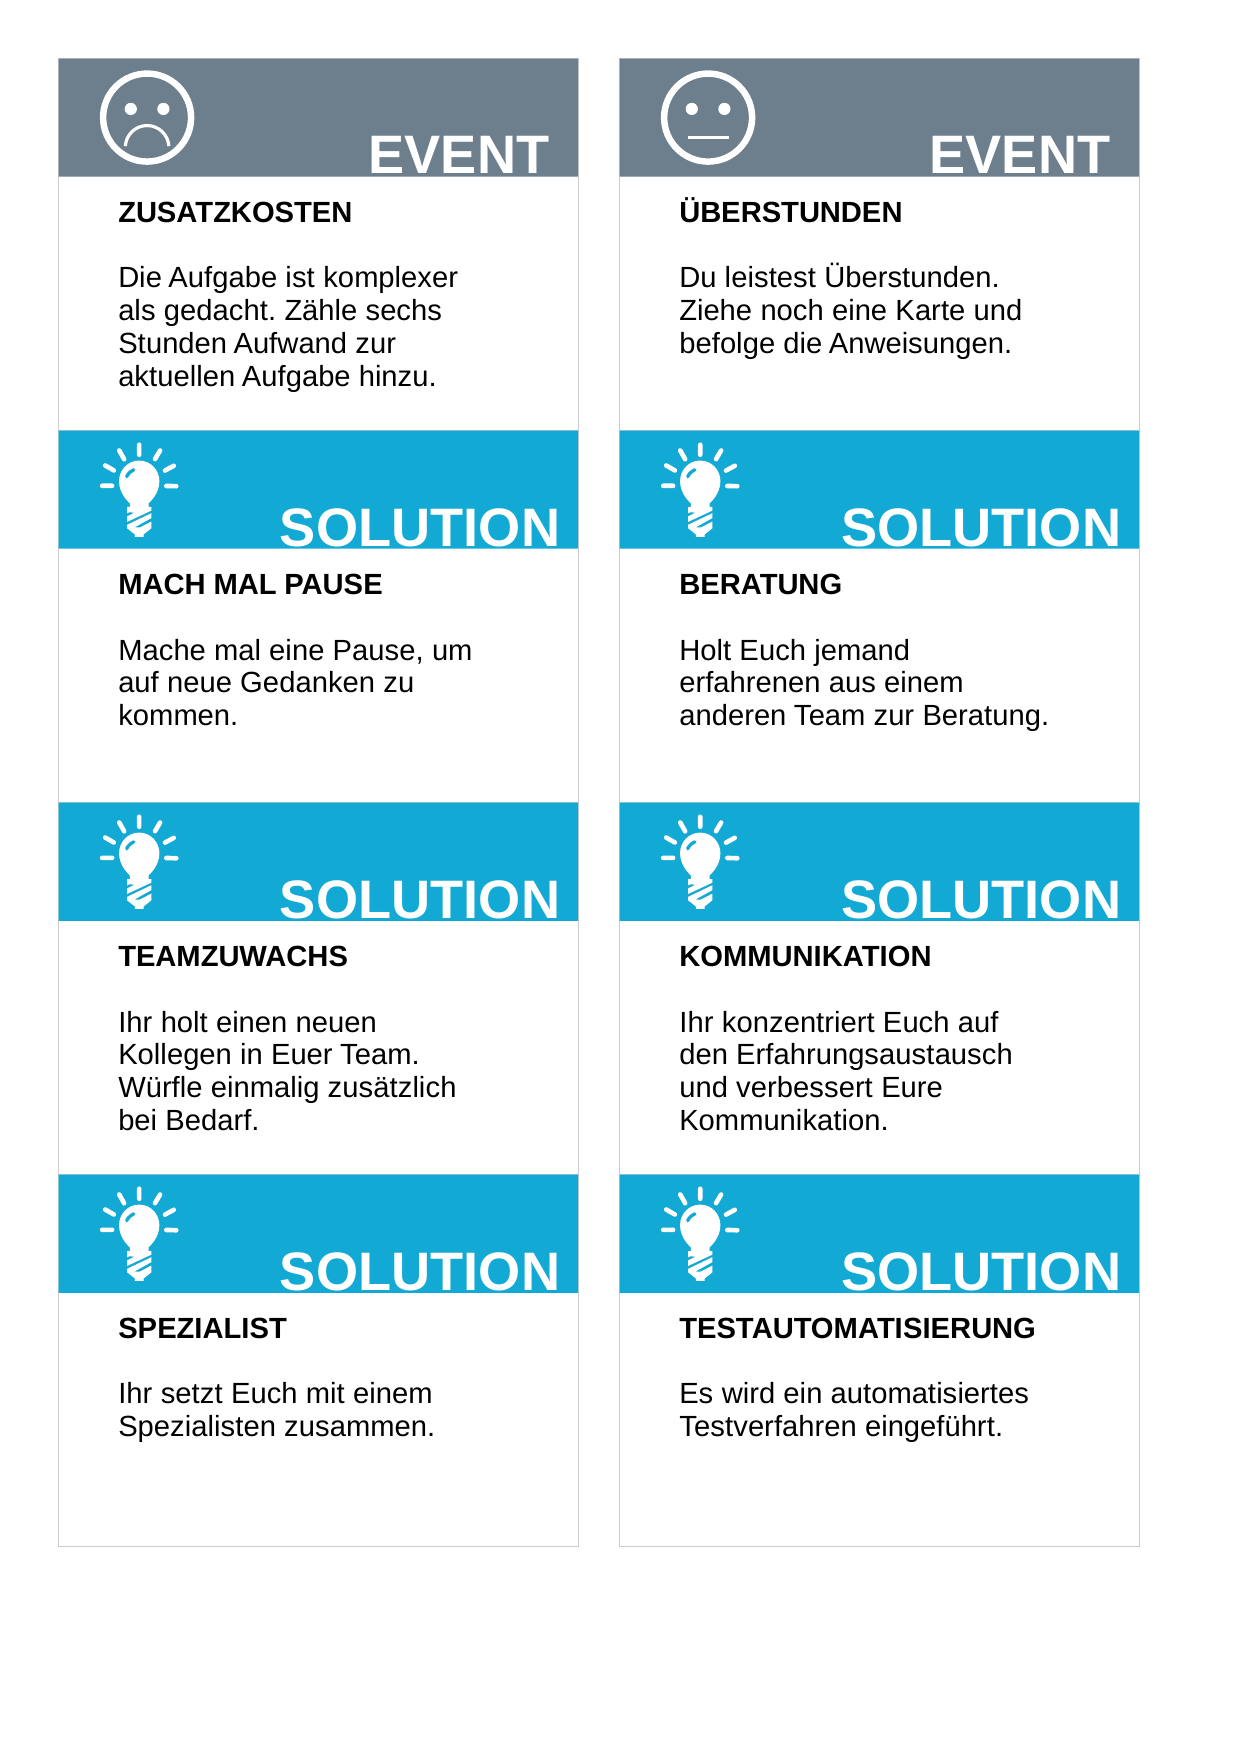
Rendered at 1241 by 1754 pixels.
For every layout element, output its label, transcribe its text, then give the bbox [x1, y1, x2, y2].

text_box EVENT [353, 117, 569, 195]
text_box [619, 58, 1140, 1547]
text_box TESTAUTOMATISIERUNG Es wird ein automatisiertes Testverfahren eingeführt. [664, 1304, 1070, 1467]
text_box [58, 58, 579, 1547]
text_box MACH MAL PAUSE Mache mal eine Pause, um auf neue Gedanken zu kommen. [103, 560, 509, 740]
text_box SOLUTION [265, 489, 579, 567]
text_box SOLUTION [265, 861, 579, 939]
text_box SOLUTION [826, 861, 1140, 939]
text_box ZUSATZKOSTEN Die Aufgabe ist komplexer als gedacht. Zähle sechs Stunden Aufwand zur aktuellen Aufgabe hinzu. [103, 188, 509, 401]
text_box ÜBERSTUNDEN Du leistest Überstunden. Ziehe noch eine Karte und befolge die Anweisungen. [664, 188, 1070, 368]
text_box BERATUNG Holt Euch jemand erfahrenen aus einem anderen Team zur Beratung. [664, 560, 1070, 740]
text_box TEAMZUWACHS Ihr holt einen neuen Kollegen in Euer Team. Würfle einmalig zusätzlich bei Bedarf. [103, 932, 509, 1145]
text_box EVENT [914, 117, 1130, 195]
text_box KOMMUNIKATION Ihr konzentriert Euch auf den Erfahrungsaustausch und verbessert Eure Kommunikation. [664, 932, 1070, 1145]
text_box SOLUTION [826, 1233, 1140, 1311]
text_box SOLUTION [265, 1233, 579, 1311]
text_box SPEZIALIST Ihr setzt Euch mit einem Spezialisten zusammen. [103, 1304, 509, 1467]
text_box SOLUTION [826, 489, 1140, 567]
